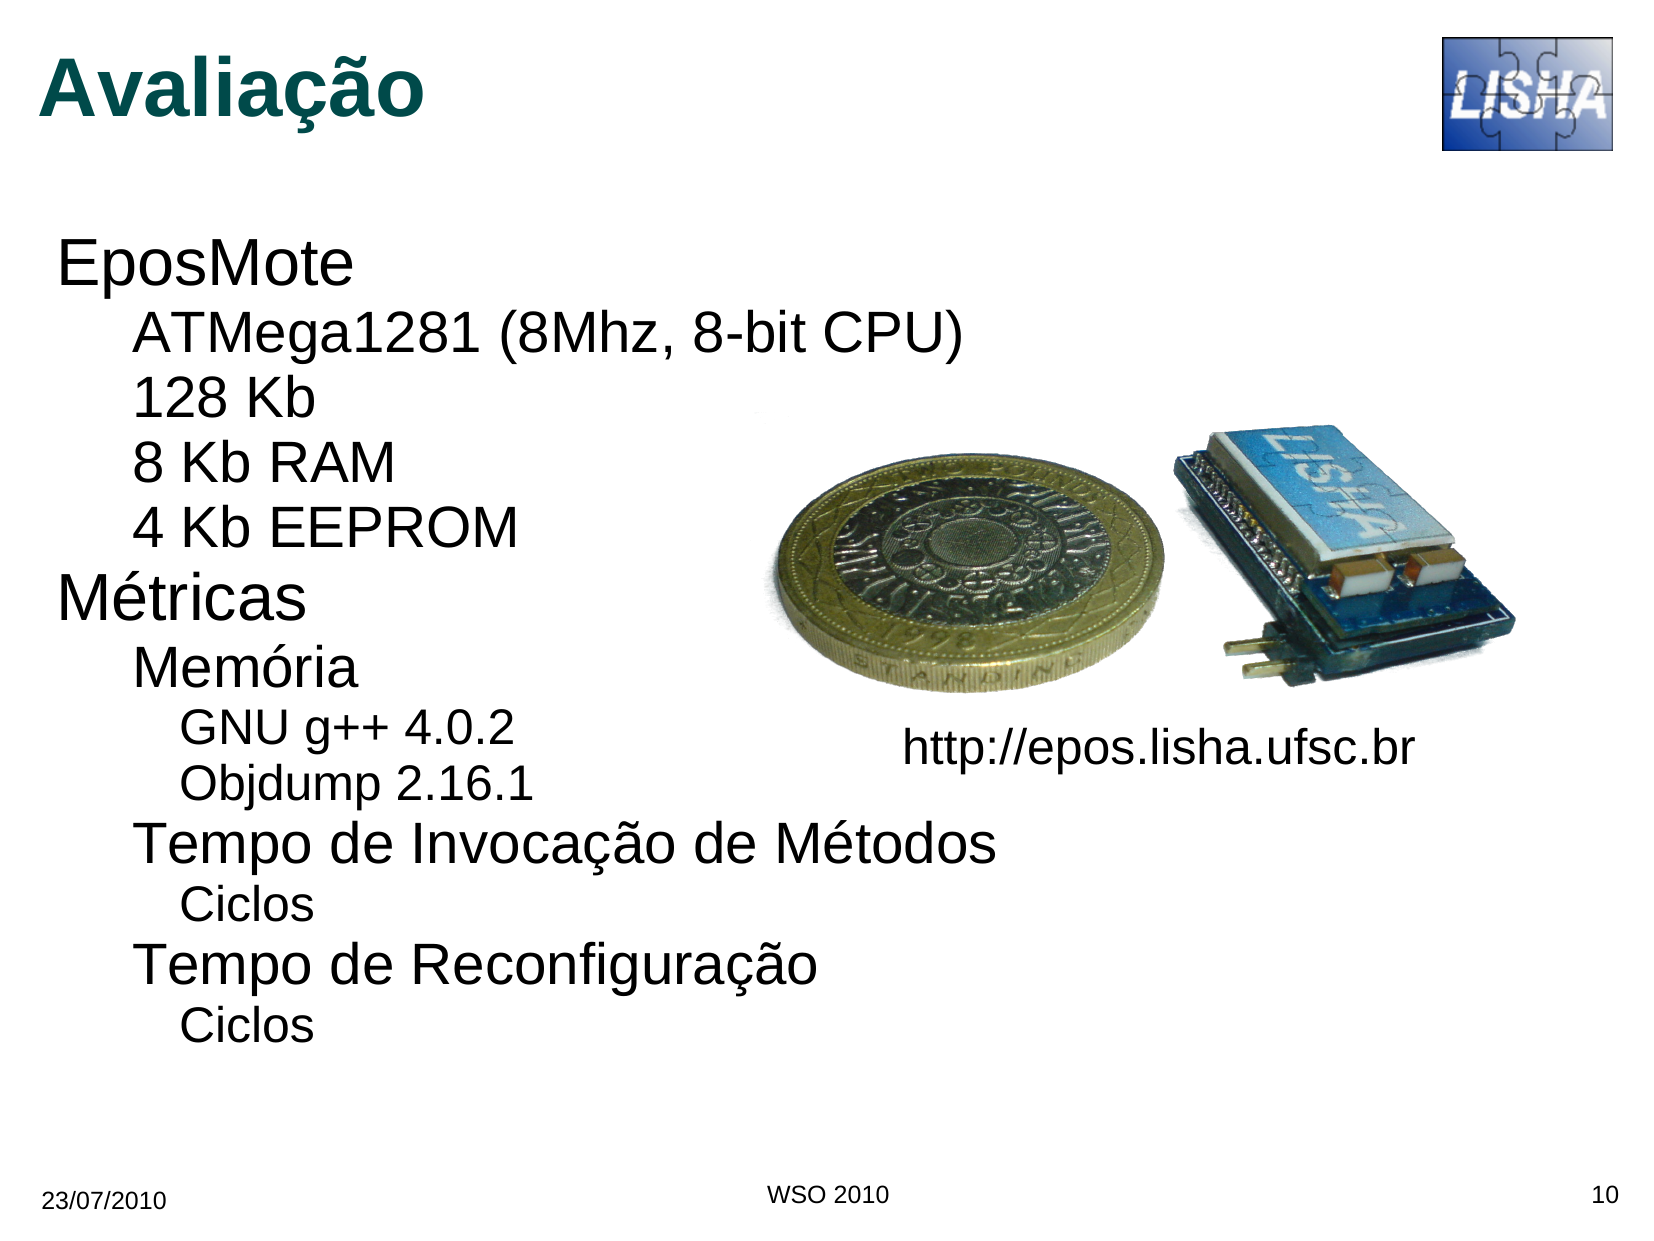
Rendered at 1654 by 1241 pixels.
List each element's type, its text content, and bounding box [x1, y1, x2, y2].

list EposMote ATMega1281 (8Mhz, 8-bit CPU) 128 Kb 8 Kb RAM 4 Kb EEPROM Métricas Memória GNU g++ 4.0.2 Objdump 2.16.1 Tempo de Invocação de Métodos Ciclos Tempo de Reconfiguração Ciclos [37, 225, 1613, 1163]
picture [1442, 37, 1613, 151]
title Avaliação [37, 37, 1426, 151]
picture [750, 412, 1538, 713]
text_box http://epos.lisha.ufsc.br [902, 719, 1417, 782]
